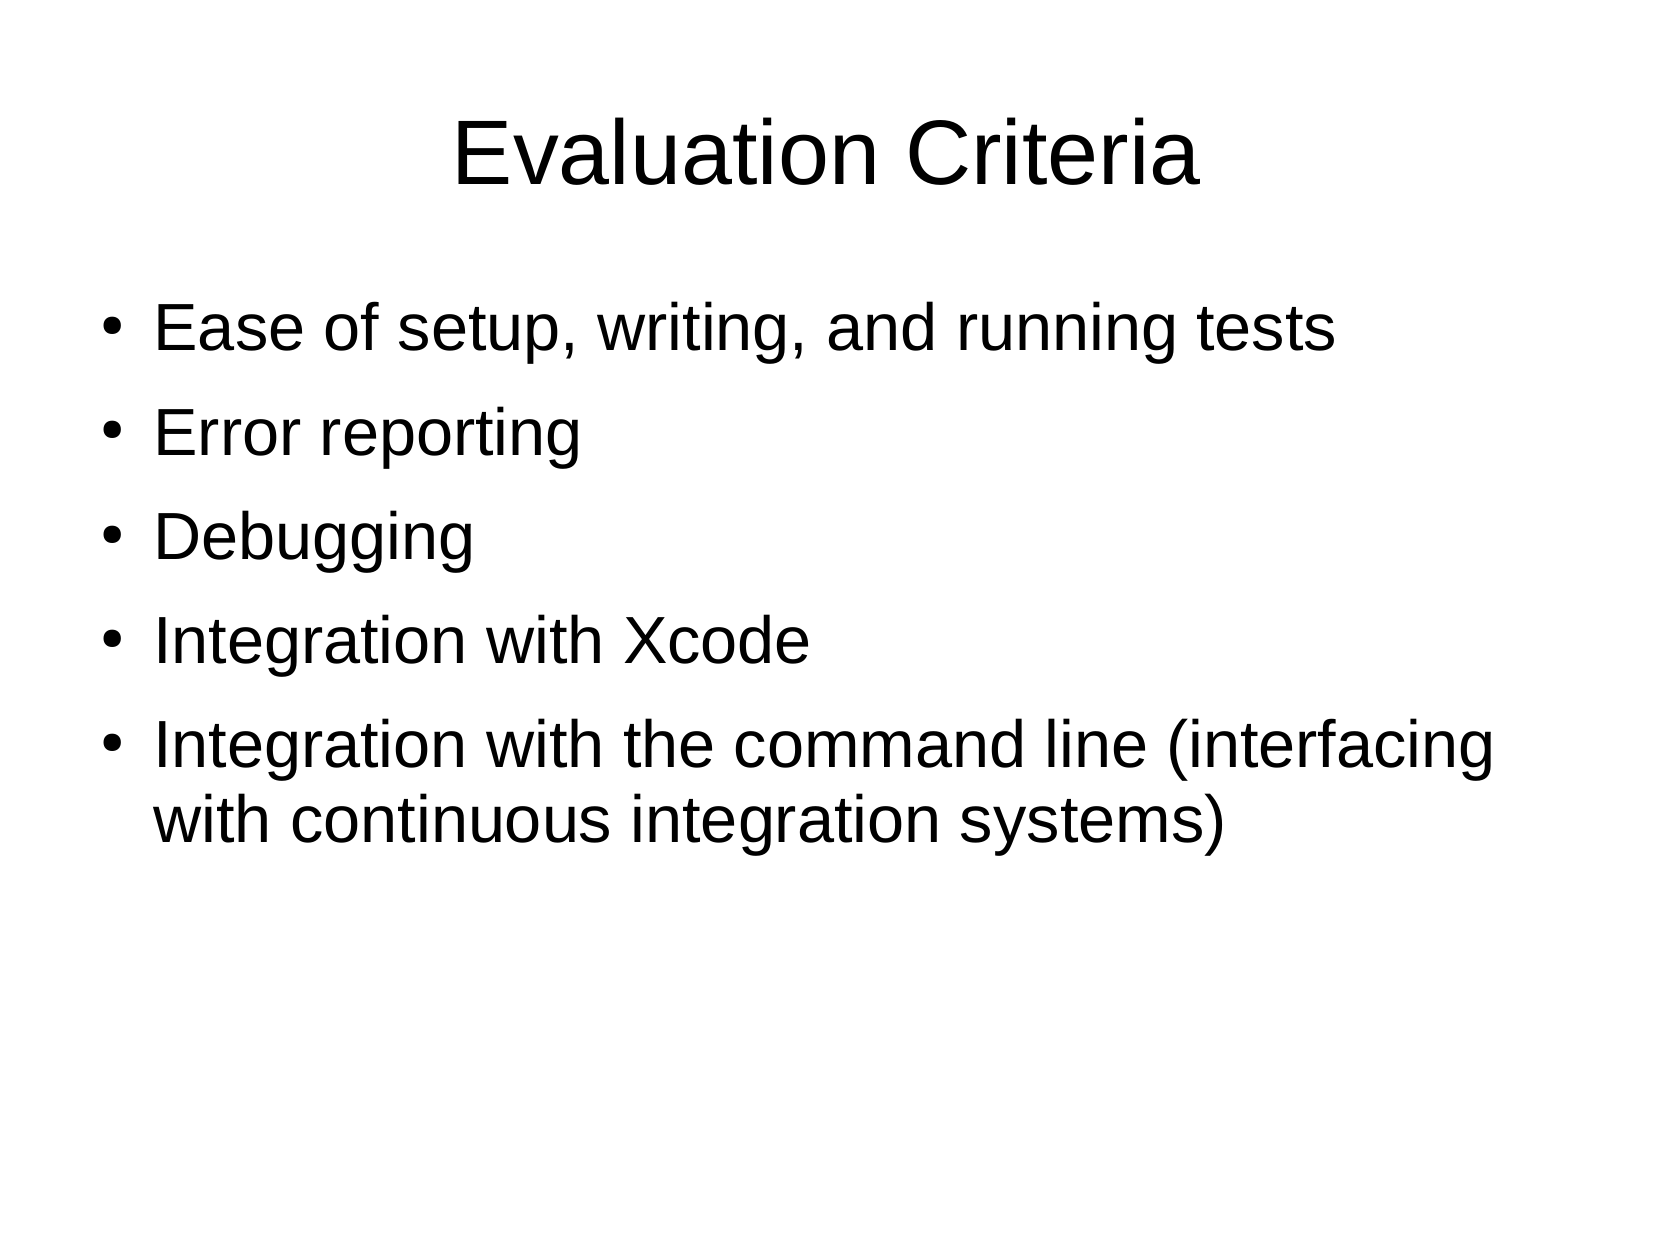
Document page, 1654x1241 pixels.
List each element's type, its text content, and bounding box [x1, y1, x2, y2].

list Ease of setup, writing, and running tests Error reporting Debugging Integration with Xcode Integration with the command line (interfacing with continuous integration systems) [82, 290, 1571, 1109]
title Evaluation Criteria [82, 49, 1571, 257]
